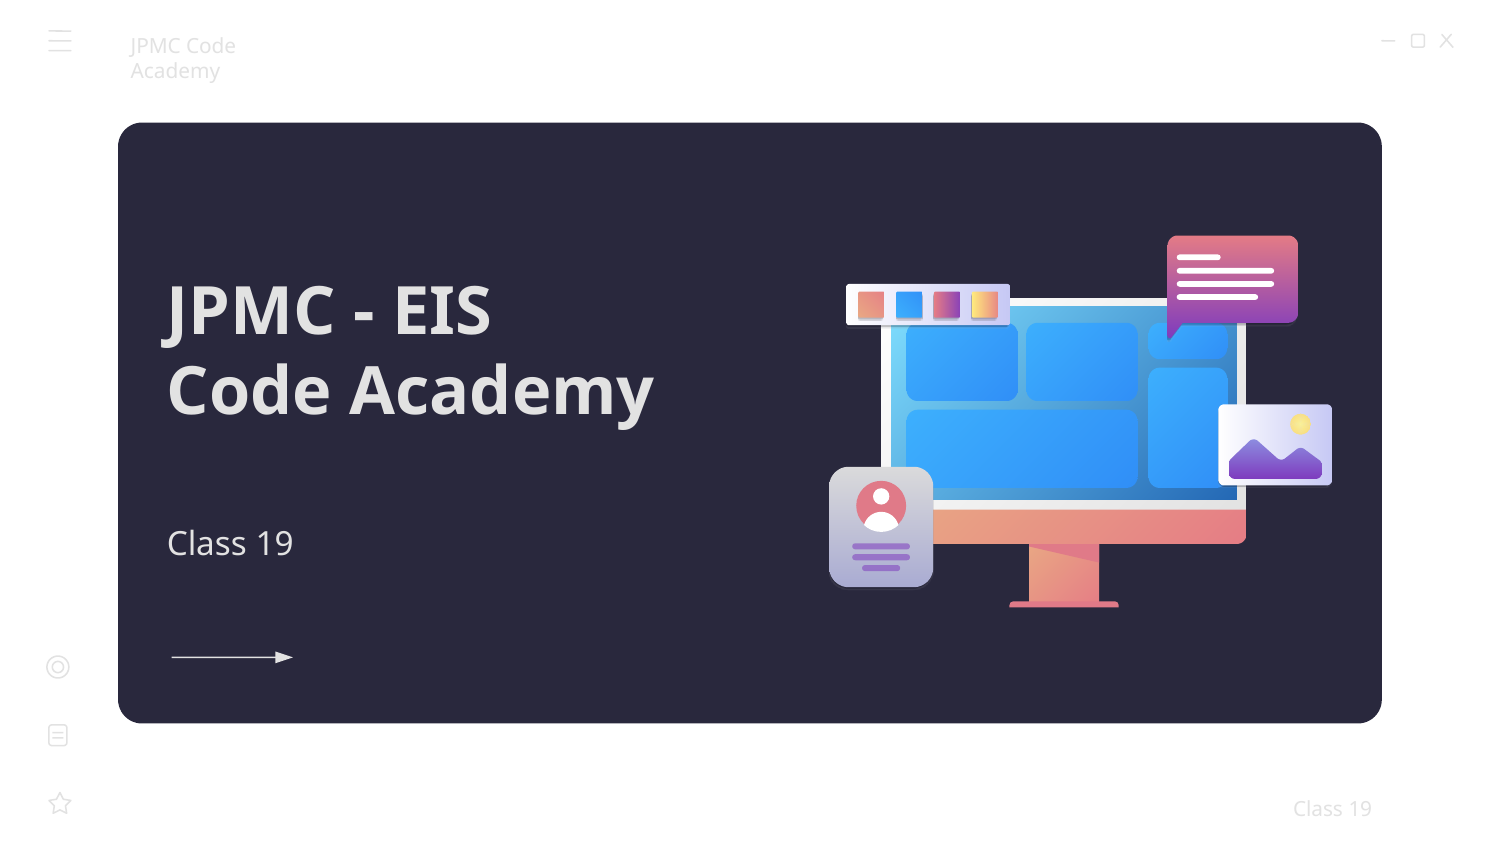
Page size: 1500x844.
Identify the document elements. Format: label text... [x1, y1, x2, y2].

text_box JPMC - EIS Code Academy [151, 216, 823, 480]
text_box Class 19 [1278, 780, 1453, 826]
text_box JPMC Code Academy [130, 18, 306, 64]
text_box Class 19 [151, 506, 639, 577]
text_box [829, 235, 1333, 608]
